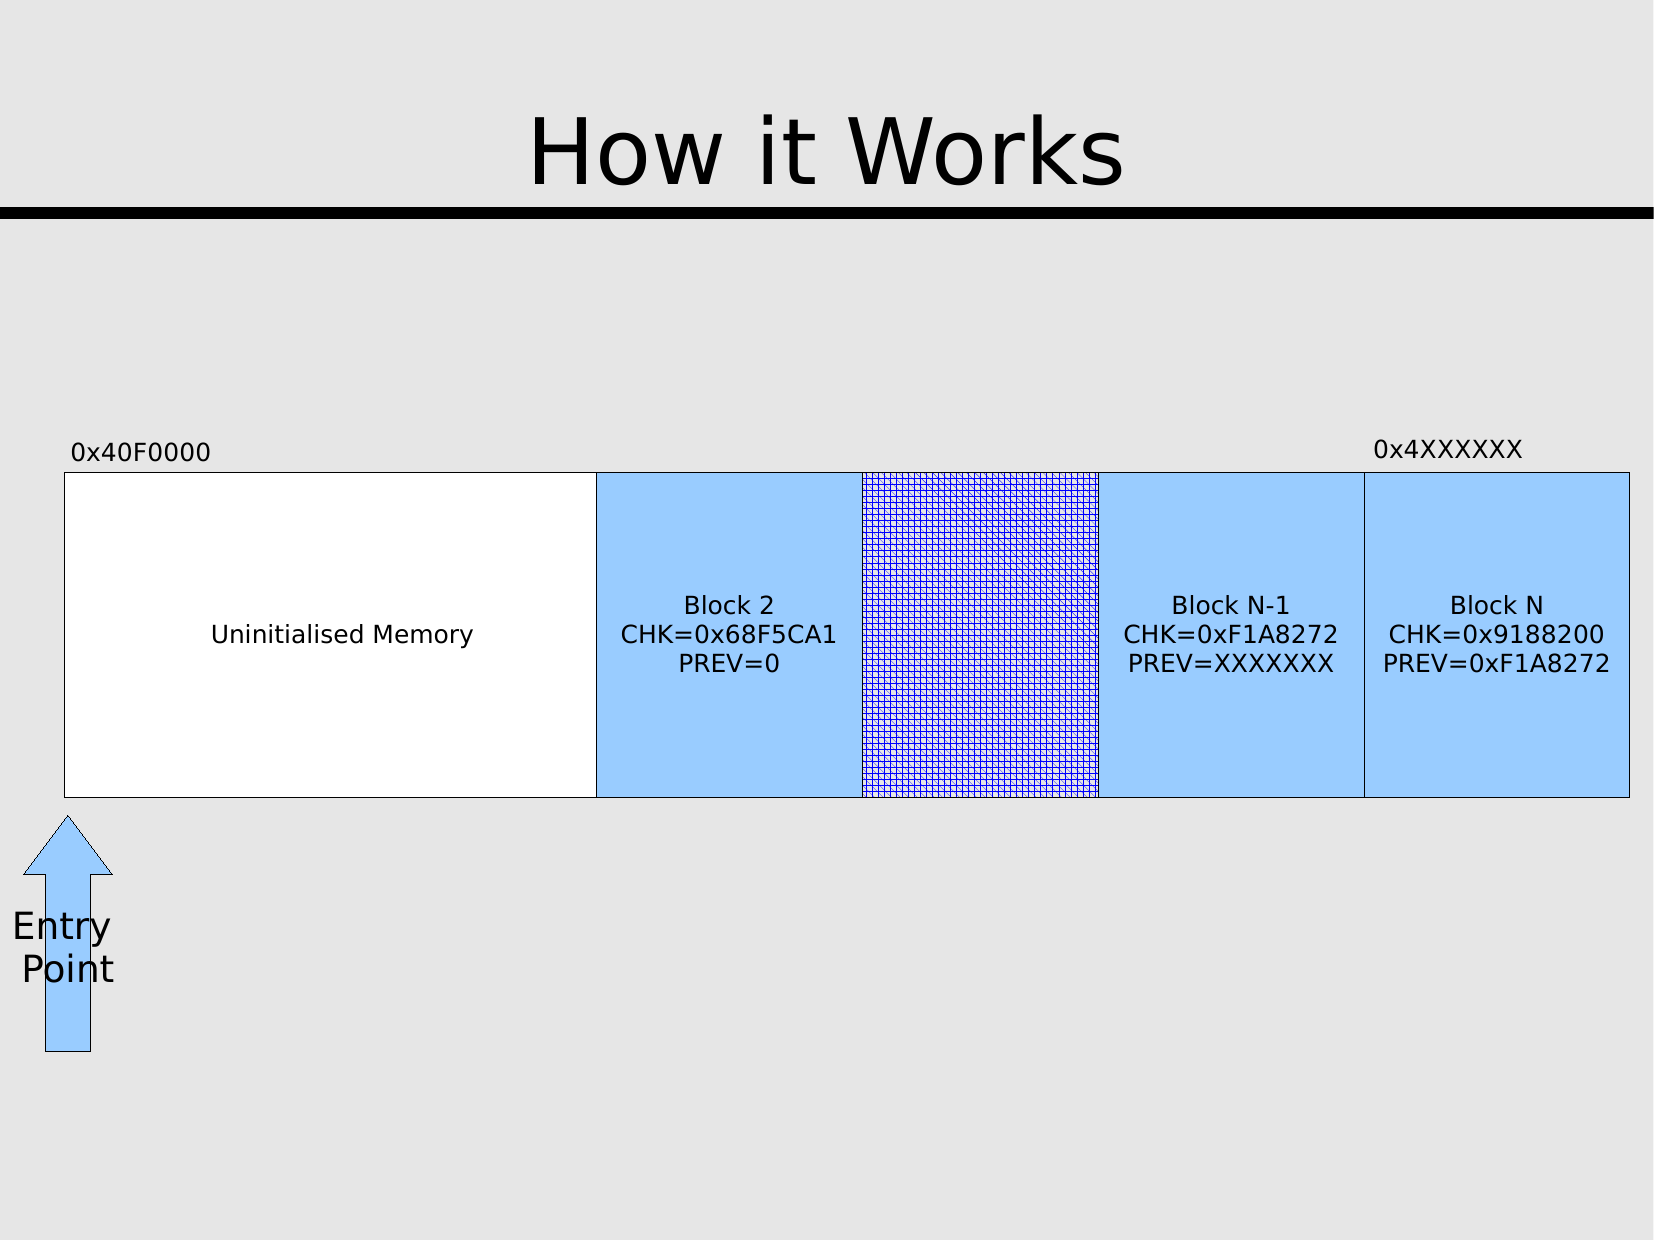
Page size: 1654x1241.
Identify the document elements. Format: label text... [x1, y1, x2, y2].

text_box Uninitialised Memory [64, 472, 596, 798]
text_box Block N CHK=0x9188200 PREV=0xF1A8272 [1365, 472, 1630, 798]
text_box Block N-1 CHK=0xF1A8272 PREV=XXXXXXX [1098, 472, 1365, 798]
title How it Works [82, 56, 1571, 250]
text_box Block 2 CHK=0x68F5CA1 PREV=0 [596, 472, 863, 798]
text_box [863, 472, 1098, 798]
text_box Entry Point [23, 815, 113, 1052]
text_box 0x4XXXXXX [1358, 428, 1539, 473]
text_box 0x40F0000 [55, 431, 227, 476]
